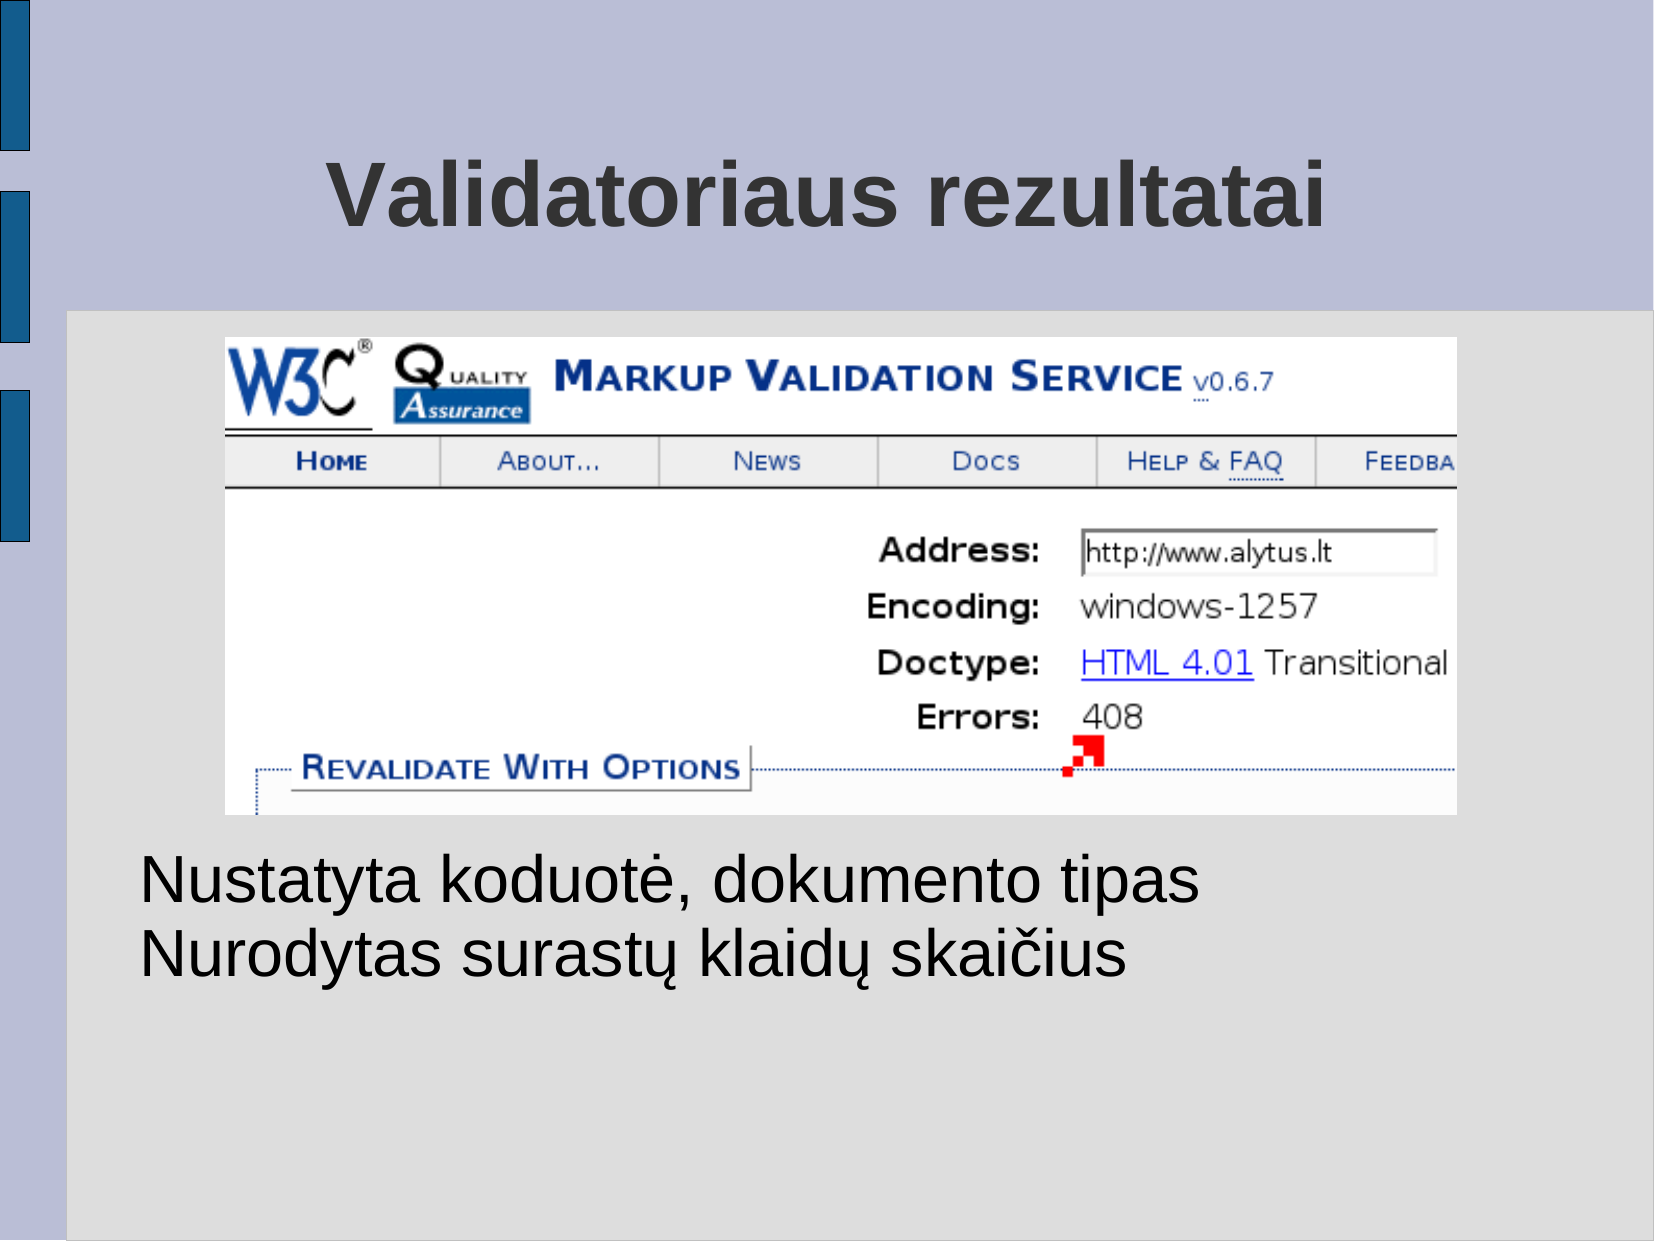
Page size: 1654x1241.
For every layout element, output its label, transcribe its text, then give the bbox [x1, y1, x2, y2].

list Nustatyta koduotė, dokumento tipas Nurodytas surastų klaidų skaičius [121, 841, 1534, 1127]
picture [225, 337, 1457, 815]
title Validatoriaus rezultatai [121, 91, 1534, 299]
